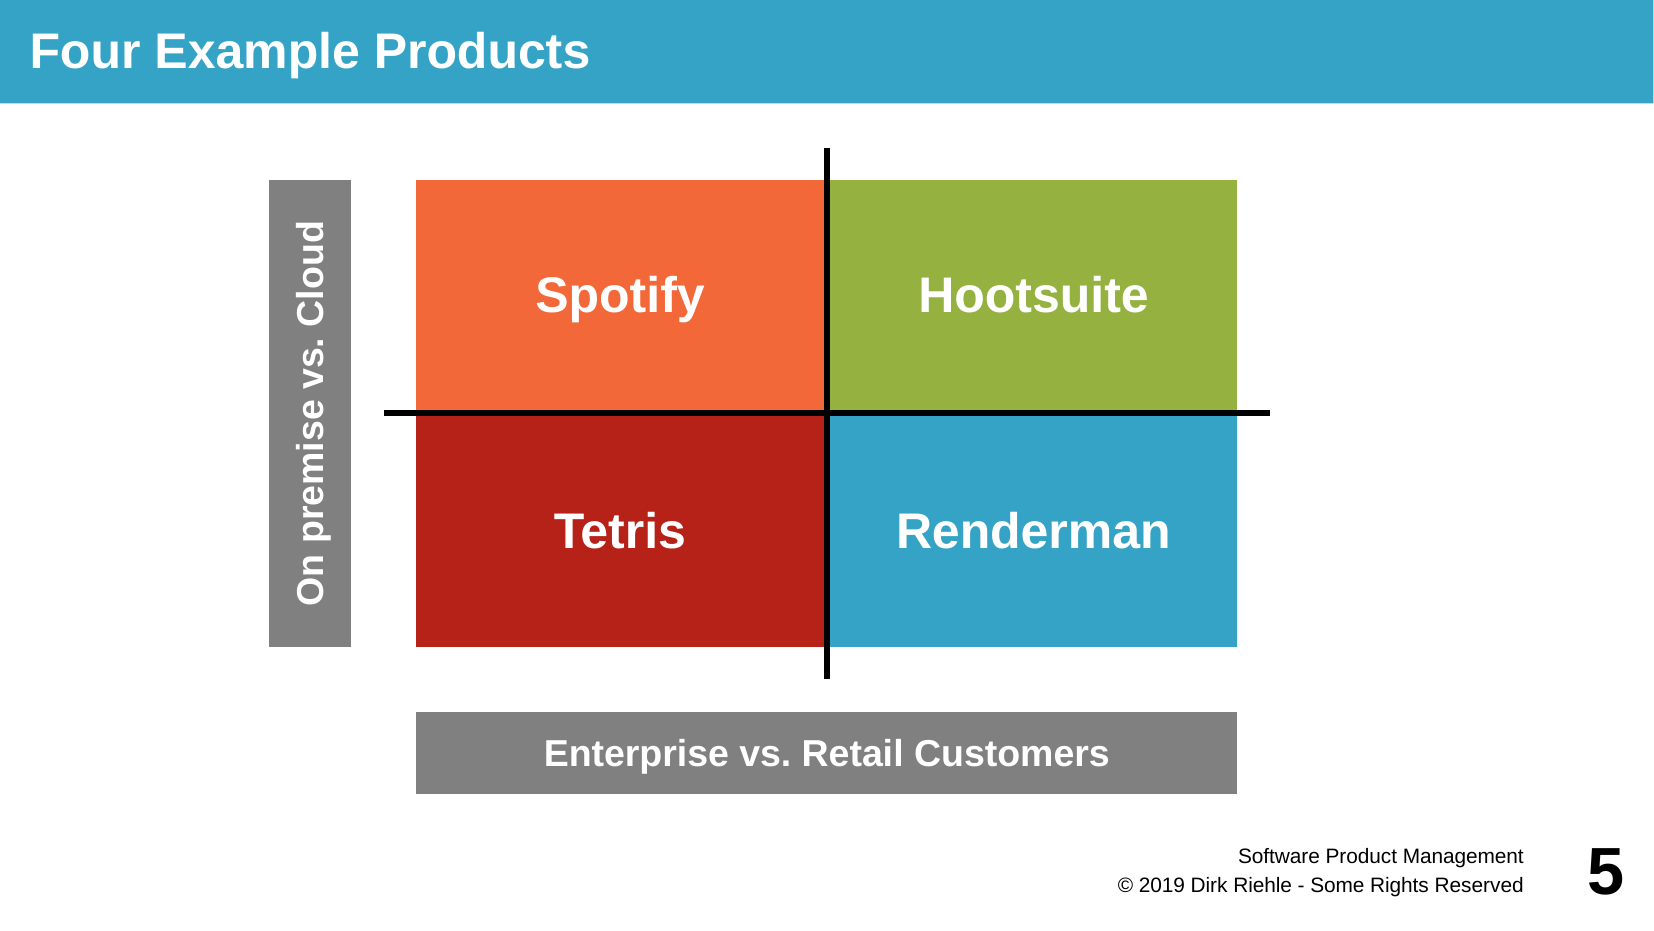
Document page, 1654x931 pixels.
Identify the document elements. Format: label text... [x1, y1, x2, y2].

text_box On premise vs. Cloud [265, 177, 355, 650]
text_box Hootsuite [830, 177, 1241, 410]
text_box Spotify [413, 177, 824, 410]
text_box Tetris [413, 416, 824, 650]
text_box Enterprise vs. Retail Customers [413, 708, 1241, 798]
title Four Example Products [0, 0, 1654, 104]
text_box Renderman [830, 416, 1241, 650]
